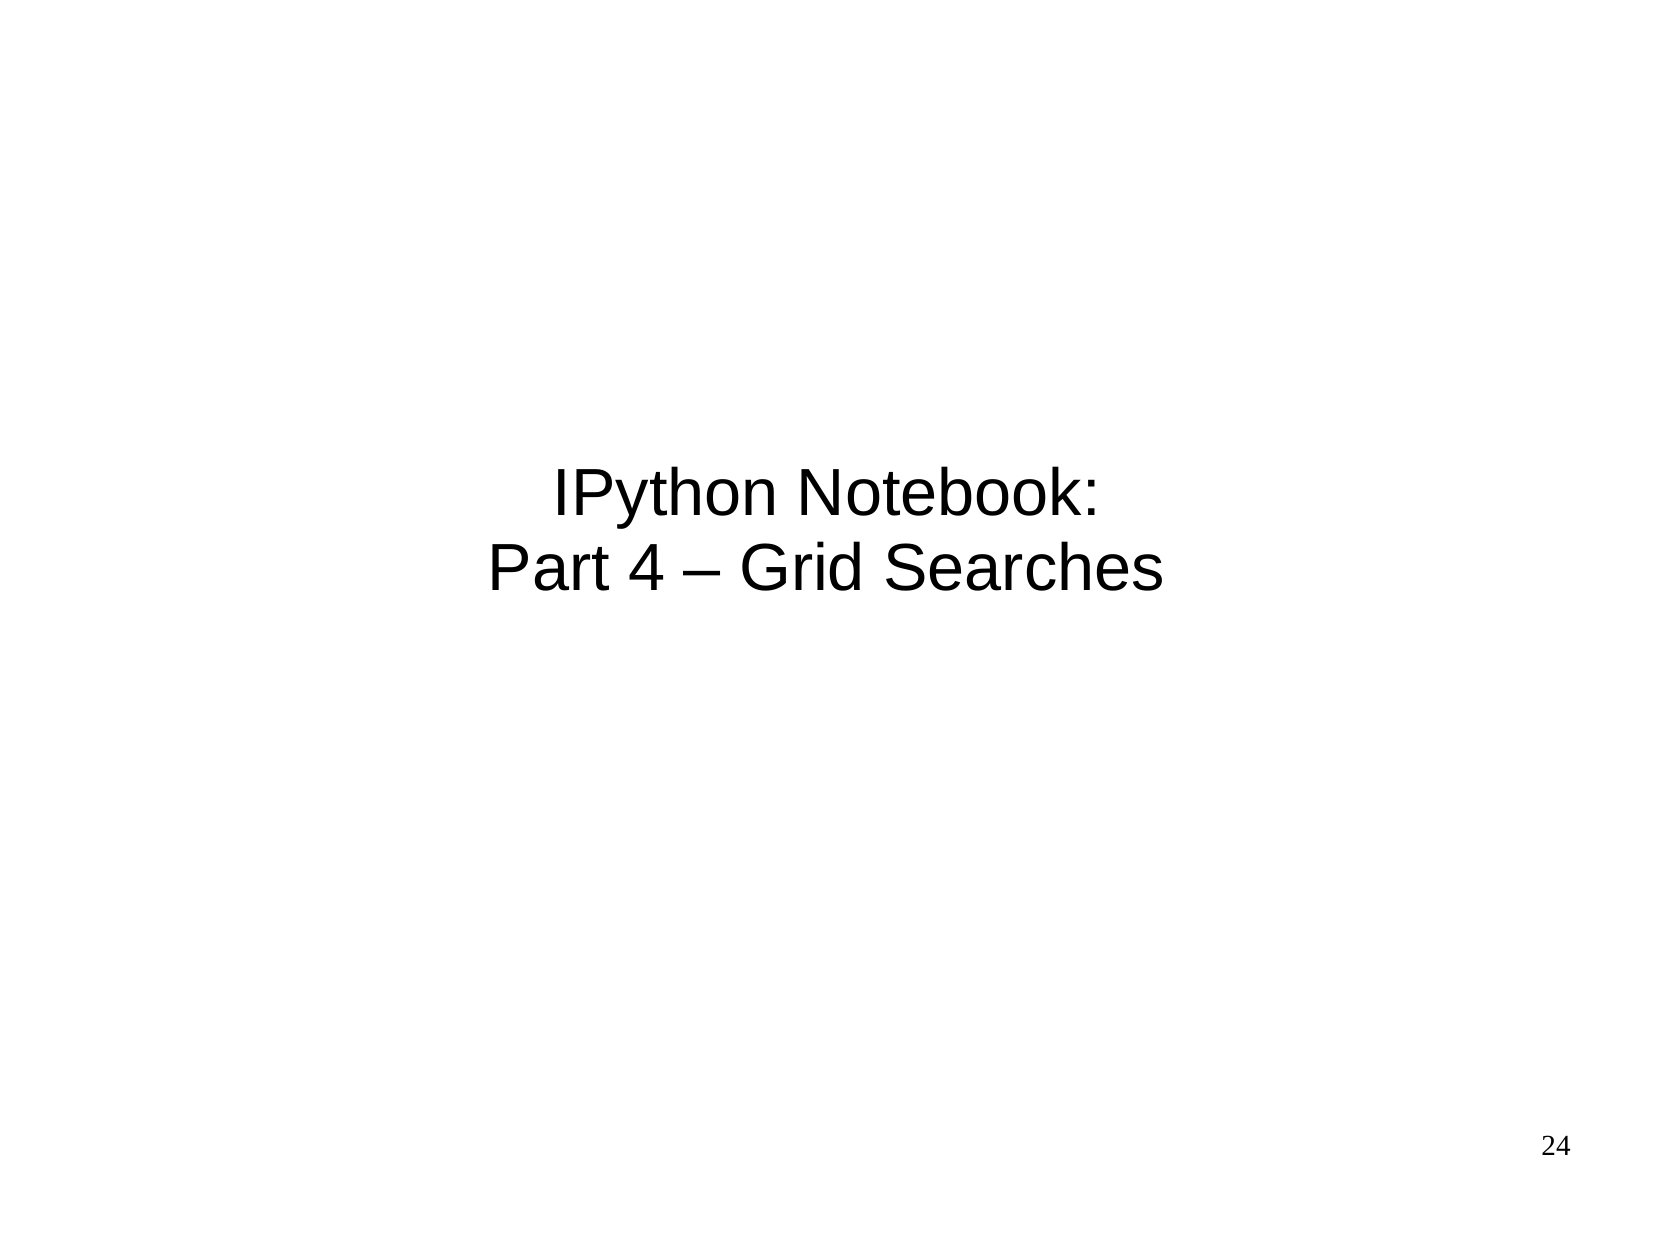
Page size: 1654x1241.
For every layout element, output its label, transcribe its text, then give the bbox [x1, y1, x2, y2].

subtitle IPython Notebook: Part 4 – Grid Searches [82, 49, 1571, 1010]
